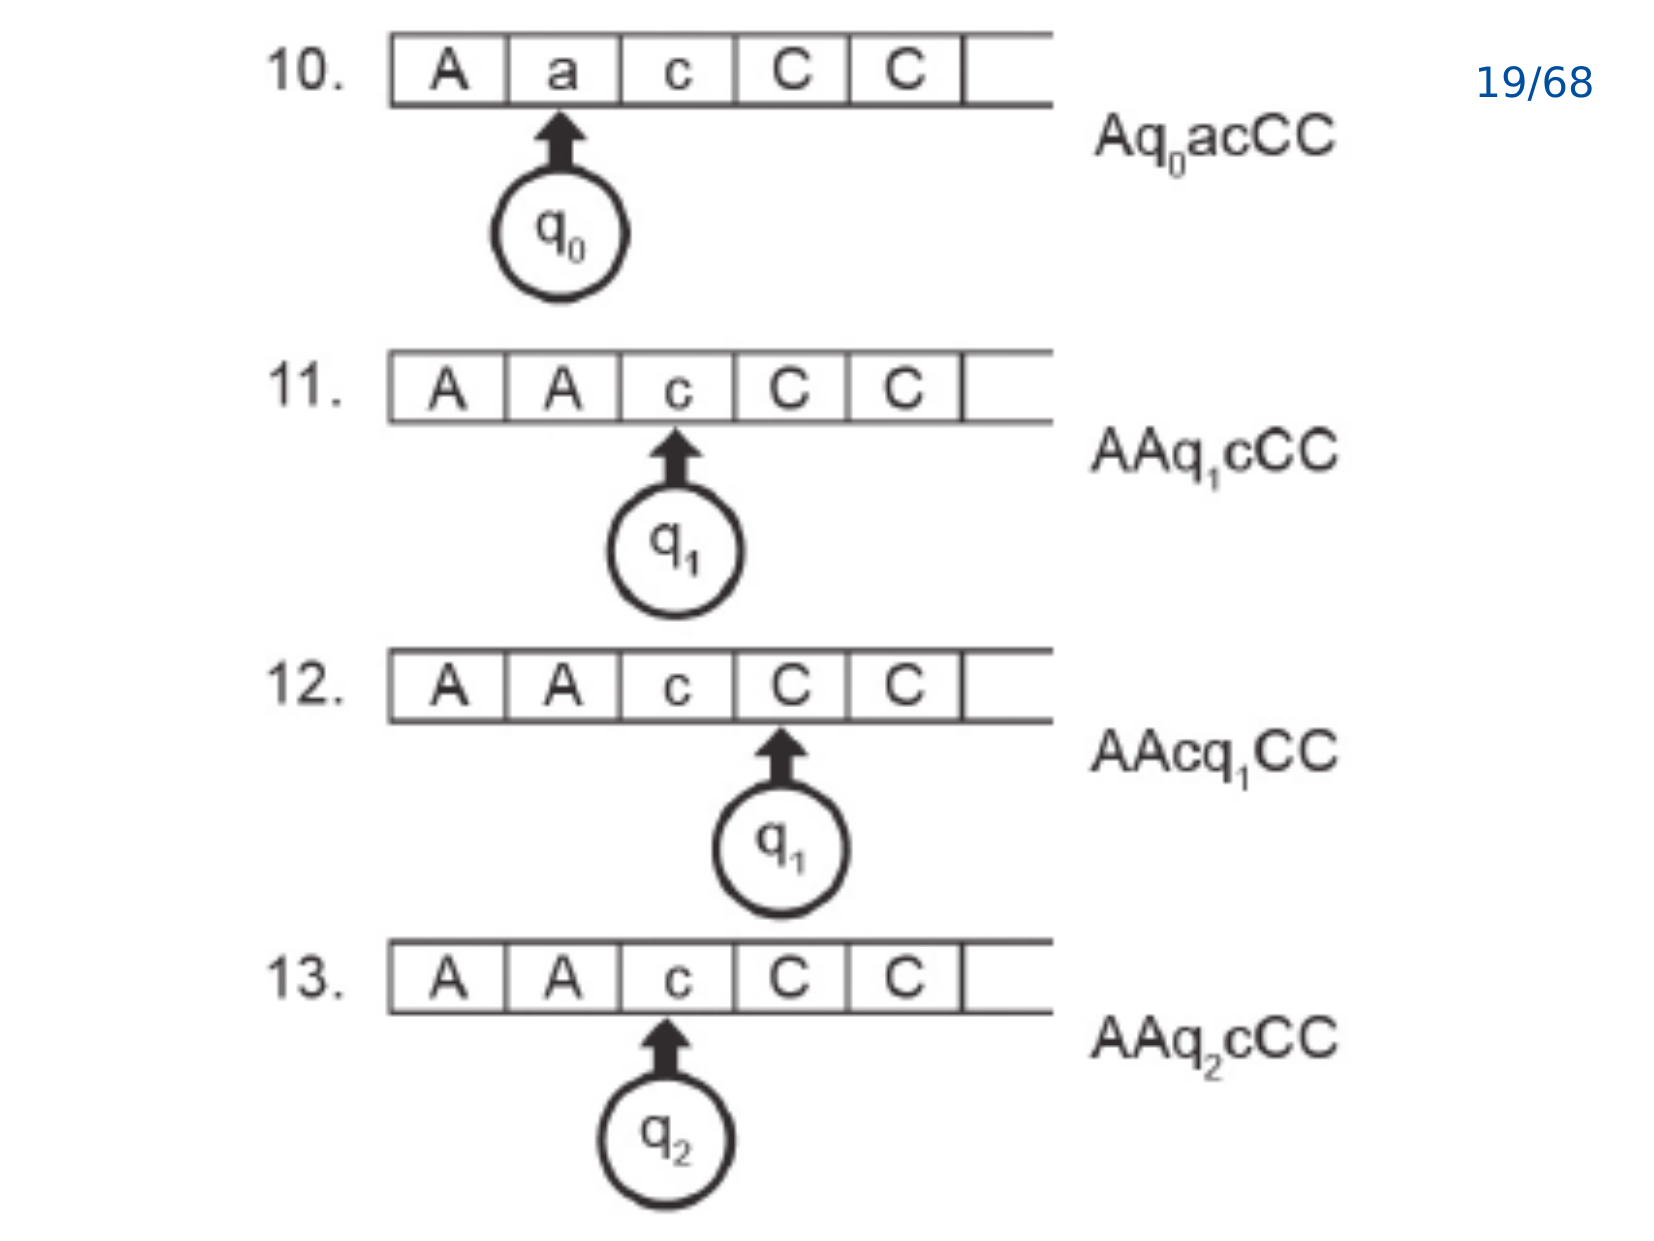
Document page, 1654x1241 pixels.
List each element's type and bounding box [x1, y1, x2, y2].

picture [264, 29, 1353, 1226]
